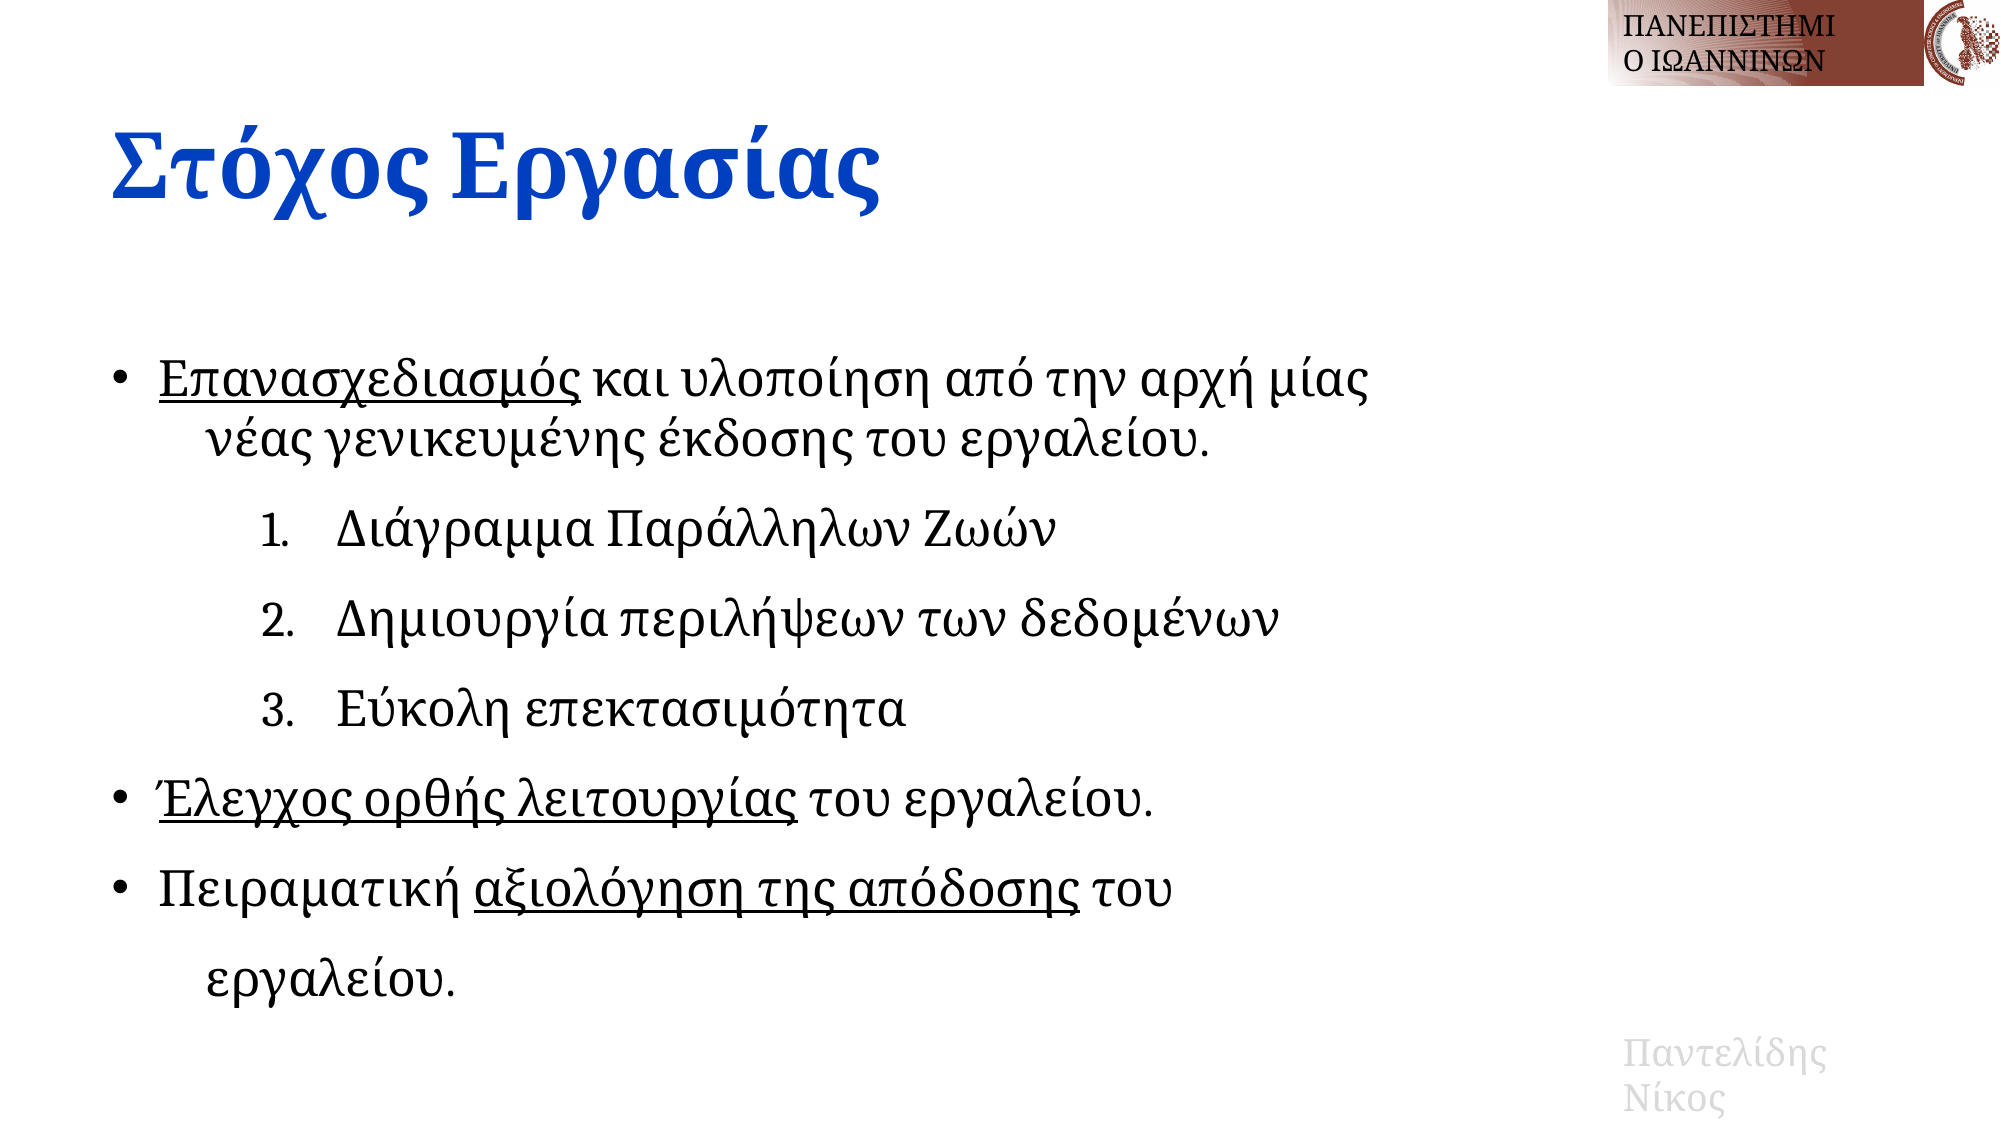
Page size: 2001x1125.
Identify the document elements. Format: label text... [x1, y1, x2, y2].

text_box Στόχος Εργασίας [96, 112, 1088, 258]
text_box Επανασχεδιασμός και υλοποίηση από την αρχή μίας νέας γενικευμένης έκδοσης του εργαλείου. Διάγραμμα Παράλληλων Ζωών Δημιουργία περιλήψεων των δεδομένων Εύκολη επεκτασιμότητα Έλεγχος ορθής λειτουργίας του εργαλείου. Πειραματική αξιολόγηση της απόδοσης του εργαλείου. [96, 338, 1412, 919]
